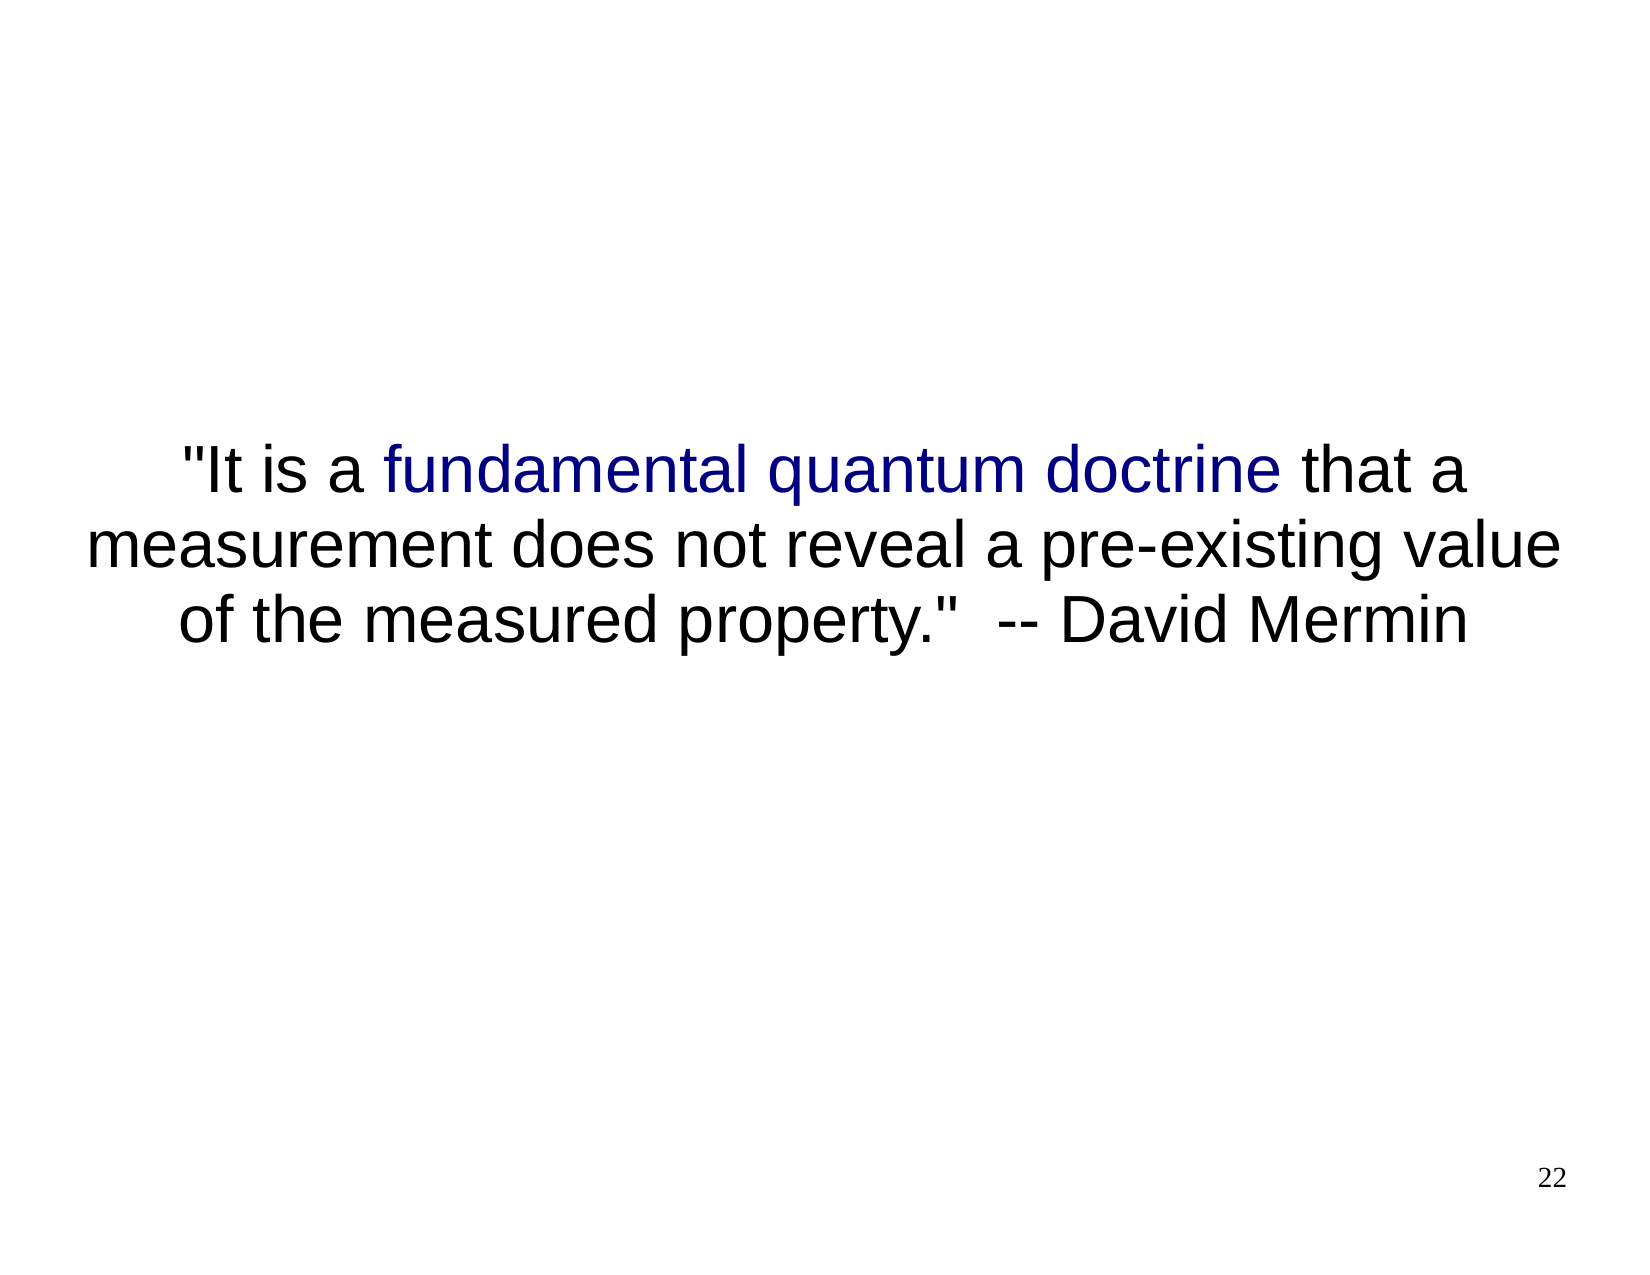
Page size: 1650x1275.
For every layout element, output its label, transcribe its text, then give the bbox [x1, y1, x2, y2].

subtitle "It is a fundamental quantum doctrine that a measurement does not reveal a pre-existing value of the measured property." -- David Mermin [82, 50, 1568, 1038]
